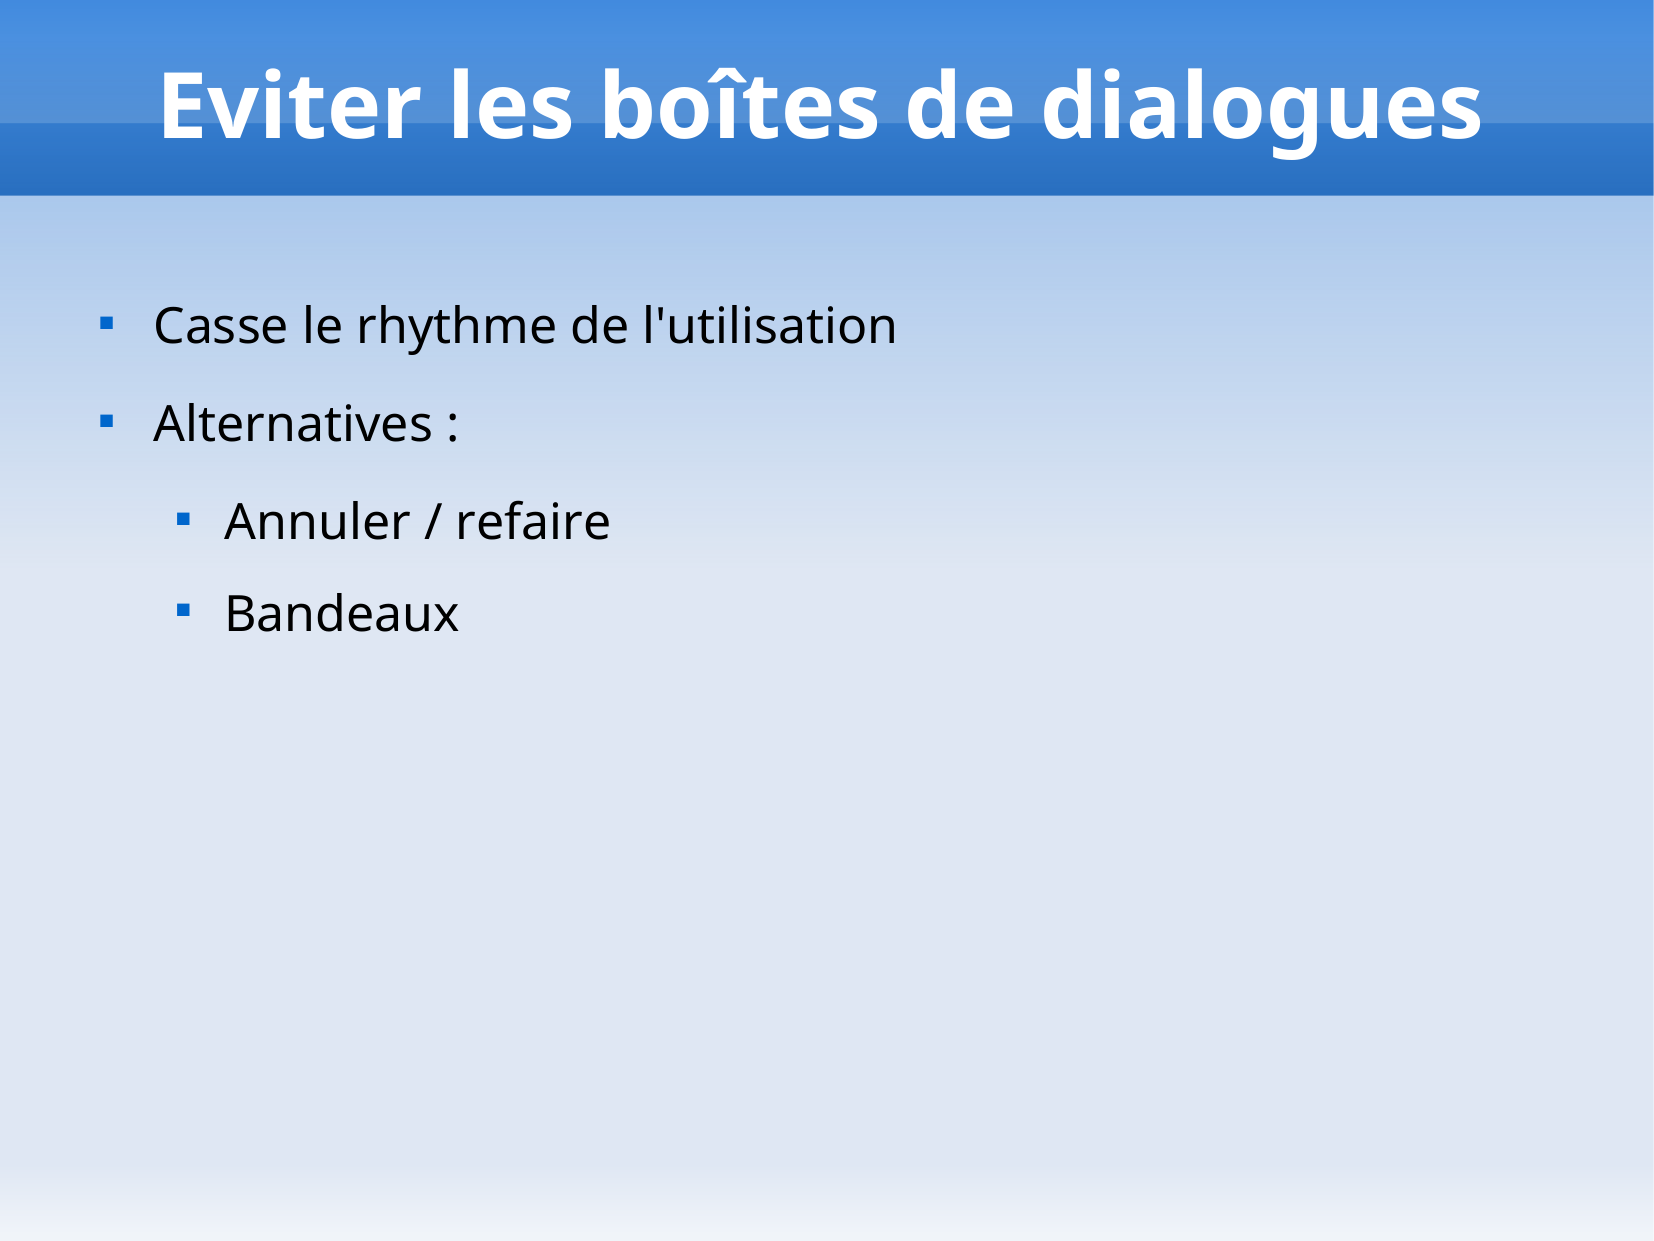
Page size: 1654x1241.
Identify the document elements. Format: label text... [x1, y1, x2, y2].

title Eviter les boîtes de dialogues [76, 0, 1565, 208]
list Casse le rhythme de l'utilisation Alternatives : Annuler / refaire Bandeaux [82, 290, 1571, 1109]
picture [0, 0, 1654, 1241]
